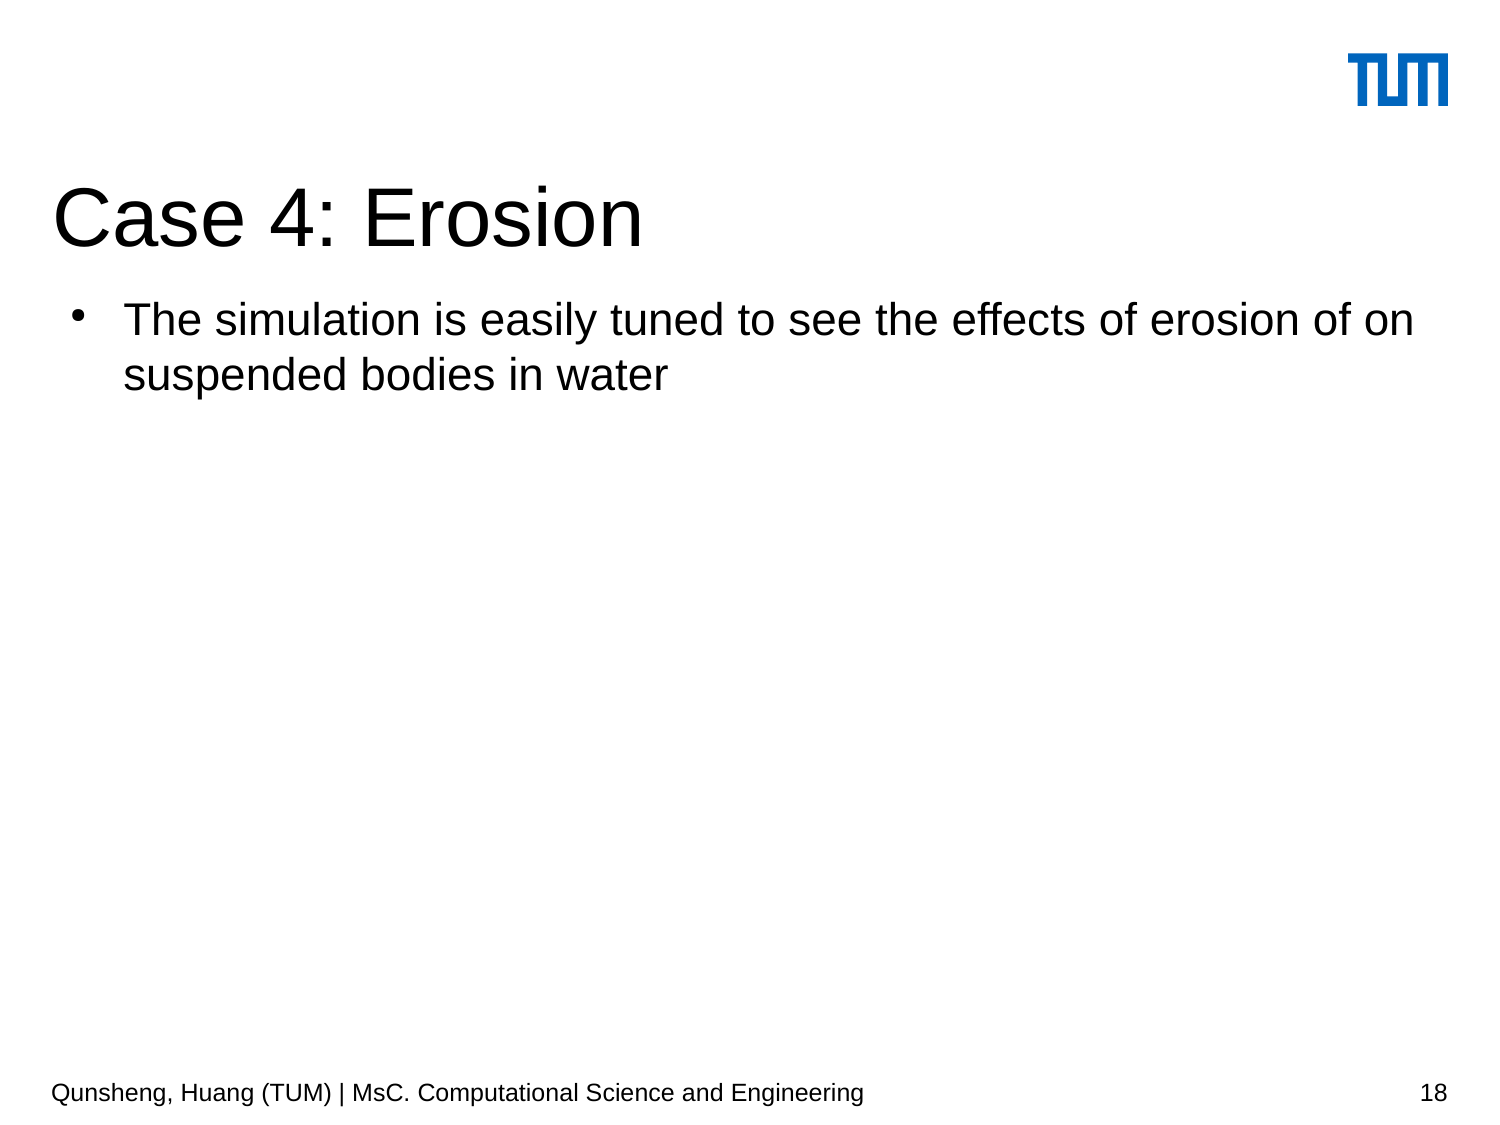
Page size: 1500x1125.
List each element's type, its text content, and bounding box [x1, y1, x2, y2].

title Case 4: Erosion [52, 163, 1449, 231]
slide_number <number> [1111, 1061, 1448, 1122]
list The simulation is easily tuned to see the effects of erosion of on suspended bodies in water [52, 289, 1449, 1061]
